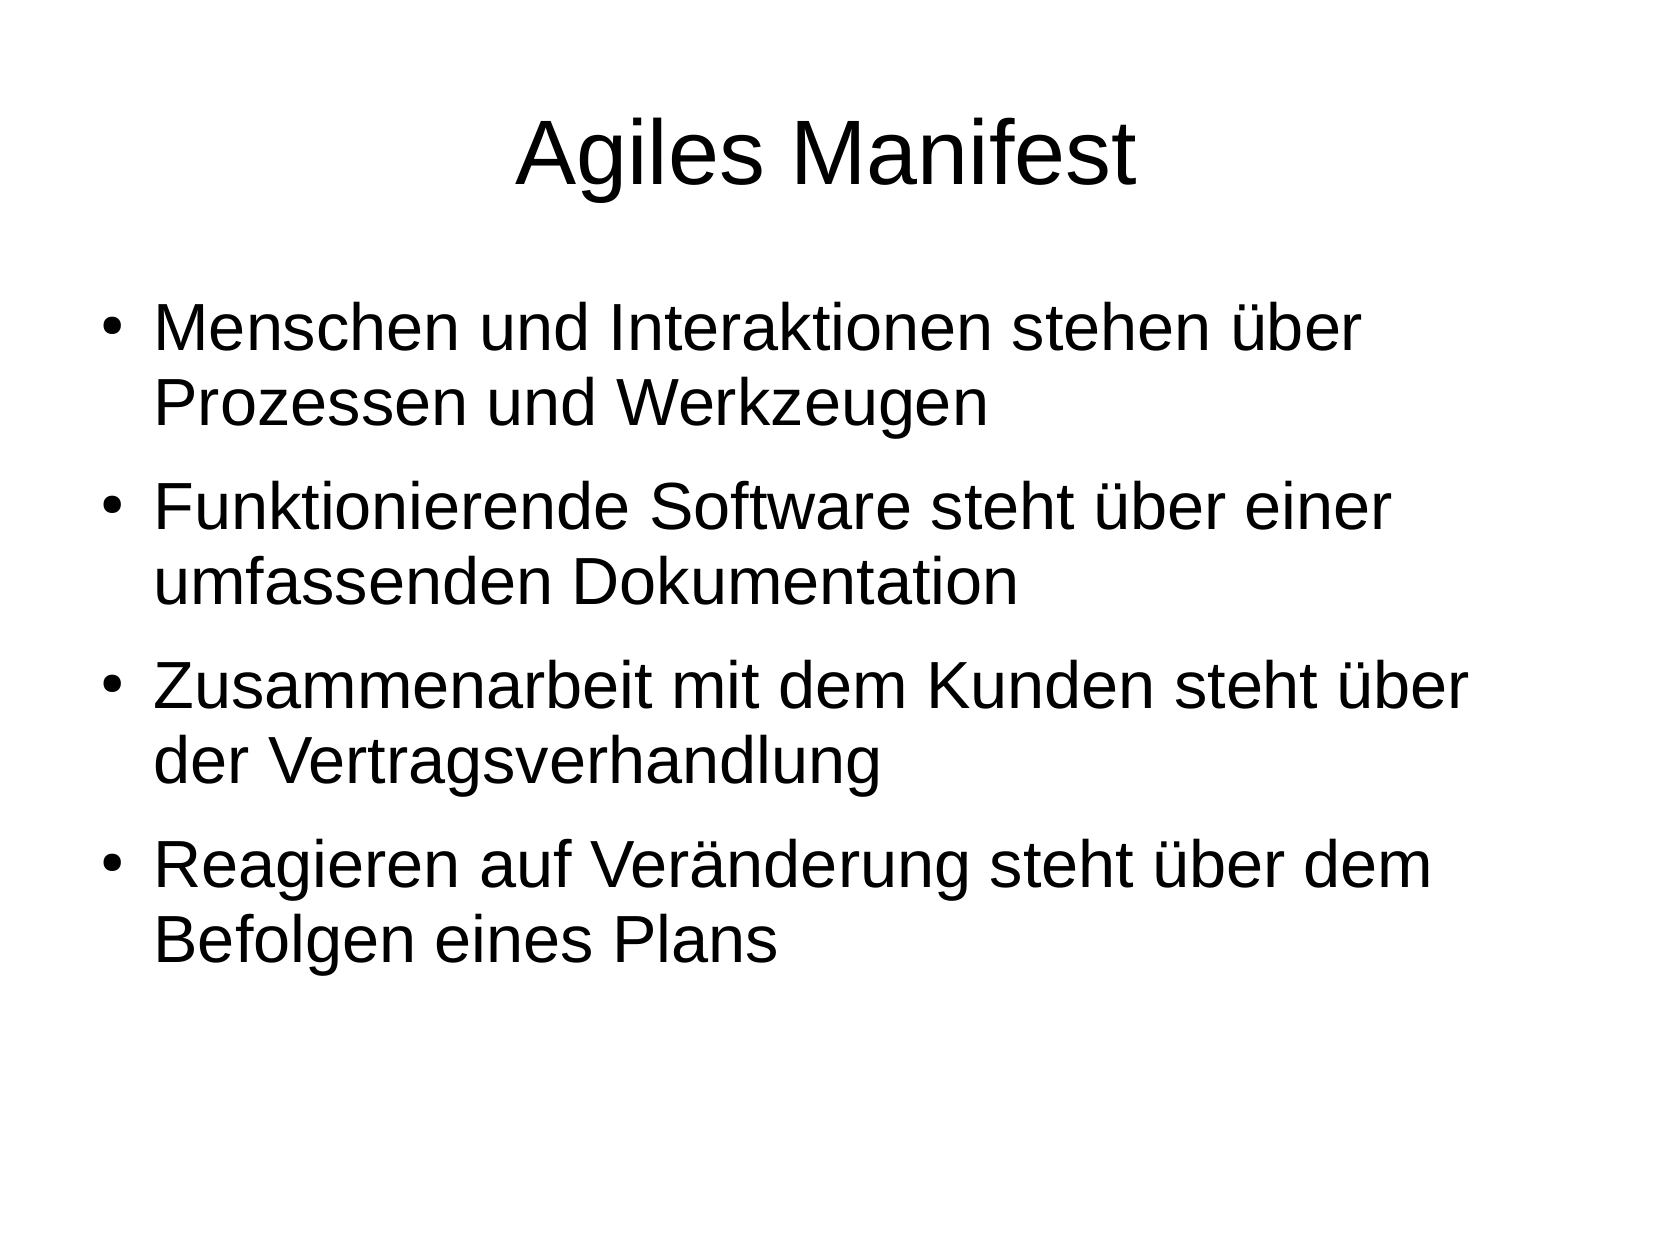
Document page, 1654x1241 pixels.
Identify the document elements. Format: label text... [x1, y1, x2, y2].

list Menschen und Interaktionen stehen über Prozessen und Werkzeugen Funktionierende Software steht über einer umfassenden Dokumentation Zusammenarbeit mit dem Kunden steht über der Vertragsverhandlung Reagieren auf Veränderung steht über dem Befolgen eines Plans [82, 290, 1571, 1010]
title Agiles Manifest [82, 49, 1571, 257]
